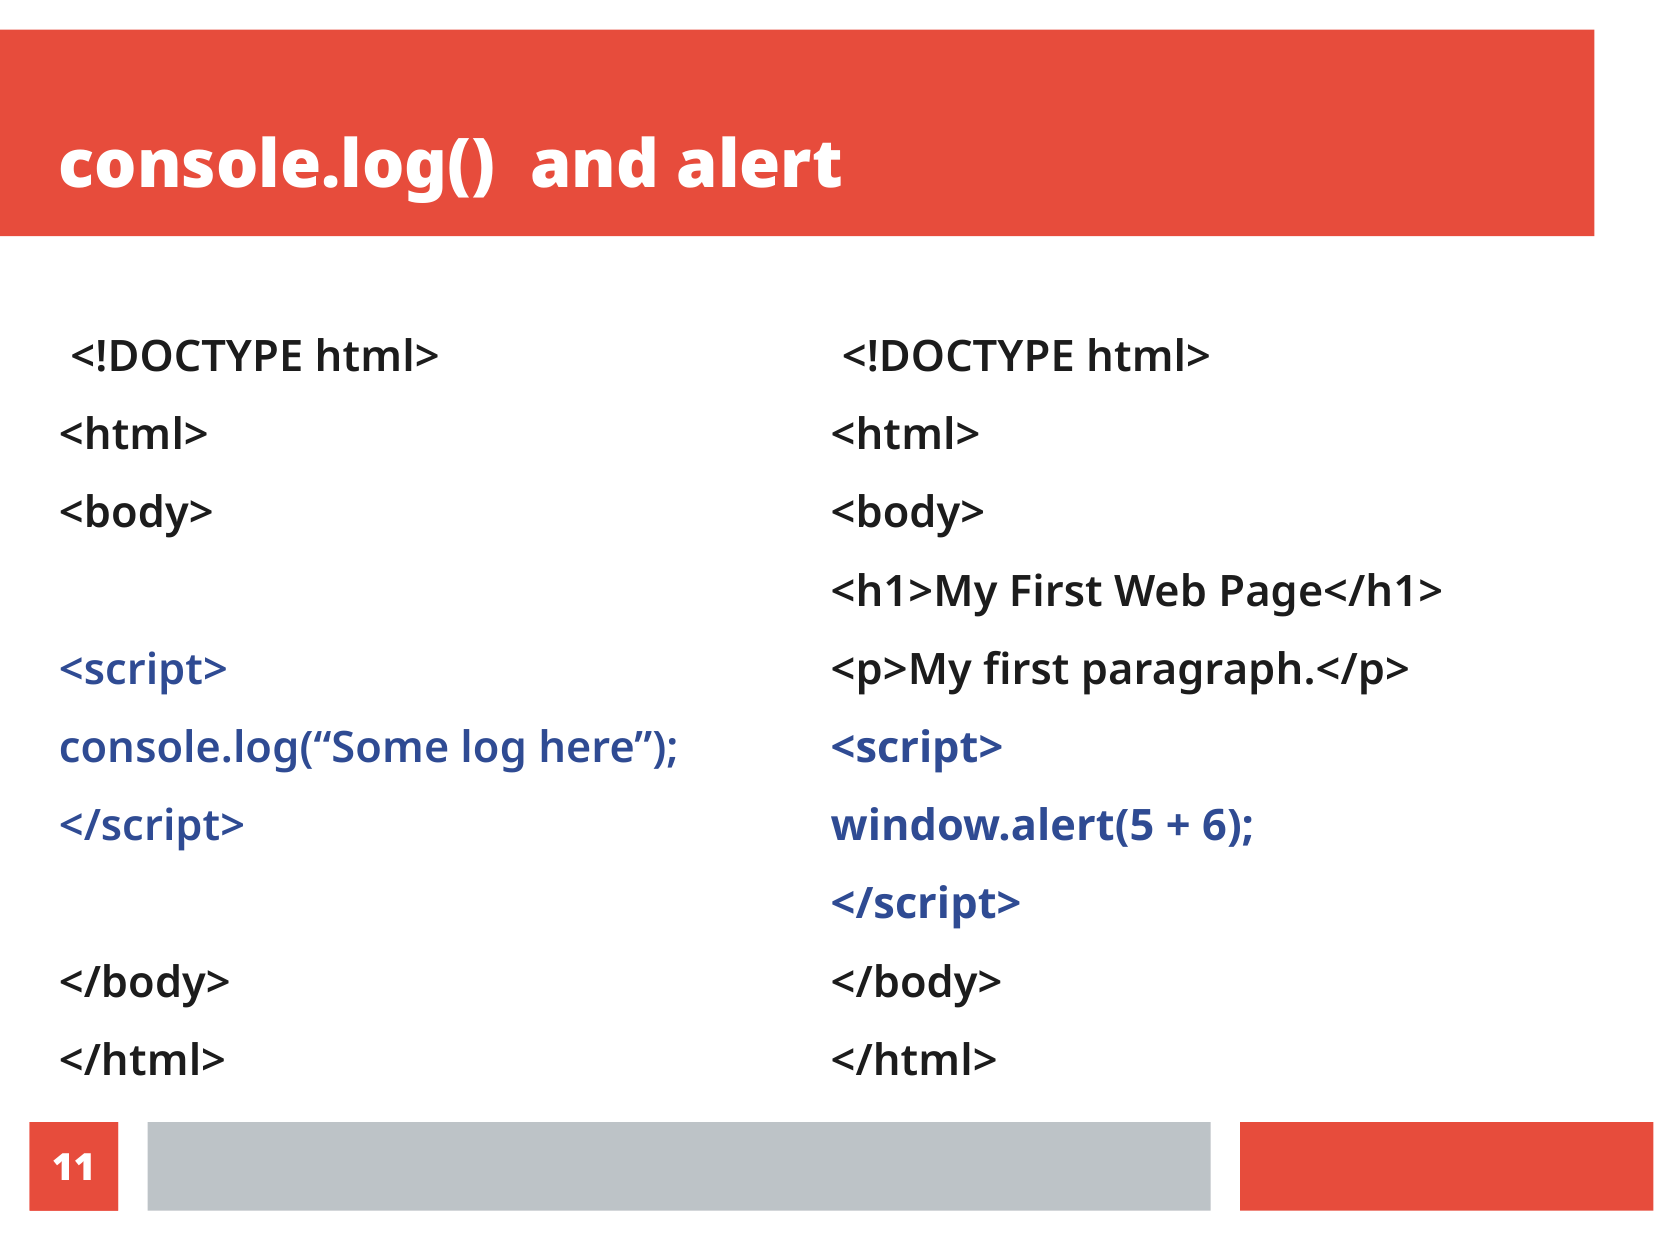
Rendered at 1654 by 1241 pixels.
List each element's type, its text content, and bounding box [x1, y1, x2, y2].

title console.log() and alert [59, 59, 1595, 207]
list <!DOCTYPE html> <html> <body> <h1>My First Web Page</h1> <p>My first paragraph.</p> <script> window.alert(5 + 6); </script> </body> </html> [830, 324, 1566, 1093]
list <!DOCTYPE html> <html> <body> <script> console.log(“Some log here”); </script> </body> </html> [59, 324, 794, 1093]
